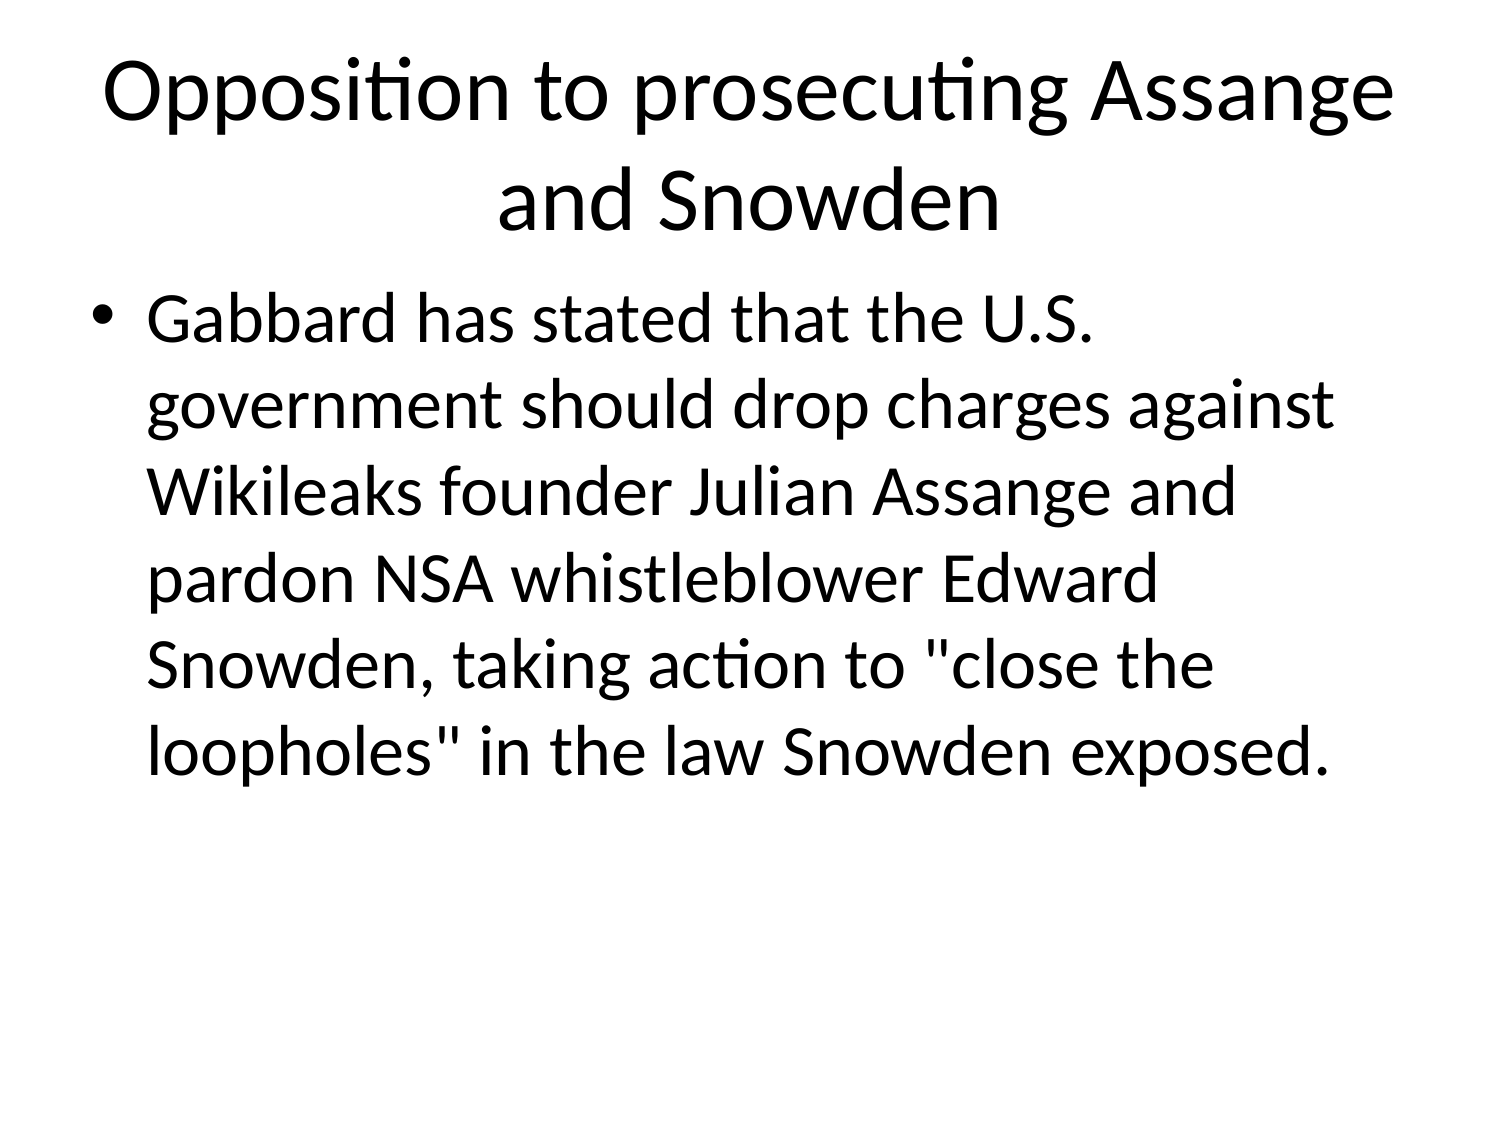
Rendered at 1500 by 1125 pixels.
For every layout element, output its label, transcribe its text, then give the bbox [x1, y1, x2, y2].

list Gabbard has stated that the U.S. government should drop charges against Wikileaks founder Julian Assange and pardon NSA whistleblower Edward Snowden, taking action to "close the loopholes" in the law Snowden exposed. [75, 262, 1425, 1005]
title Opposition to prosecuting Assange and Snowden [75, 45, 1425, 233]
